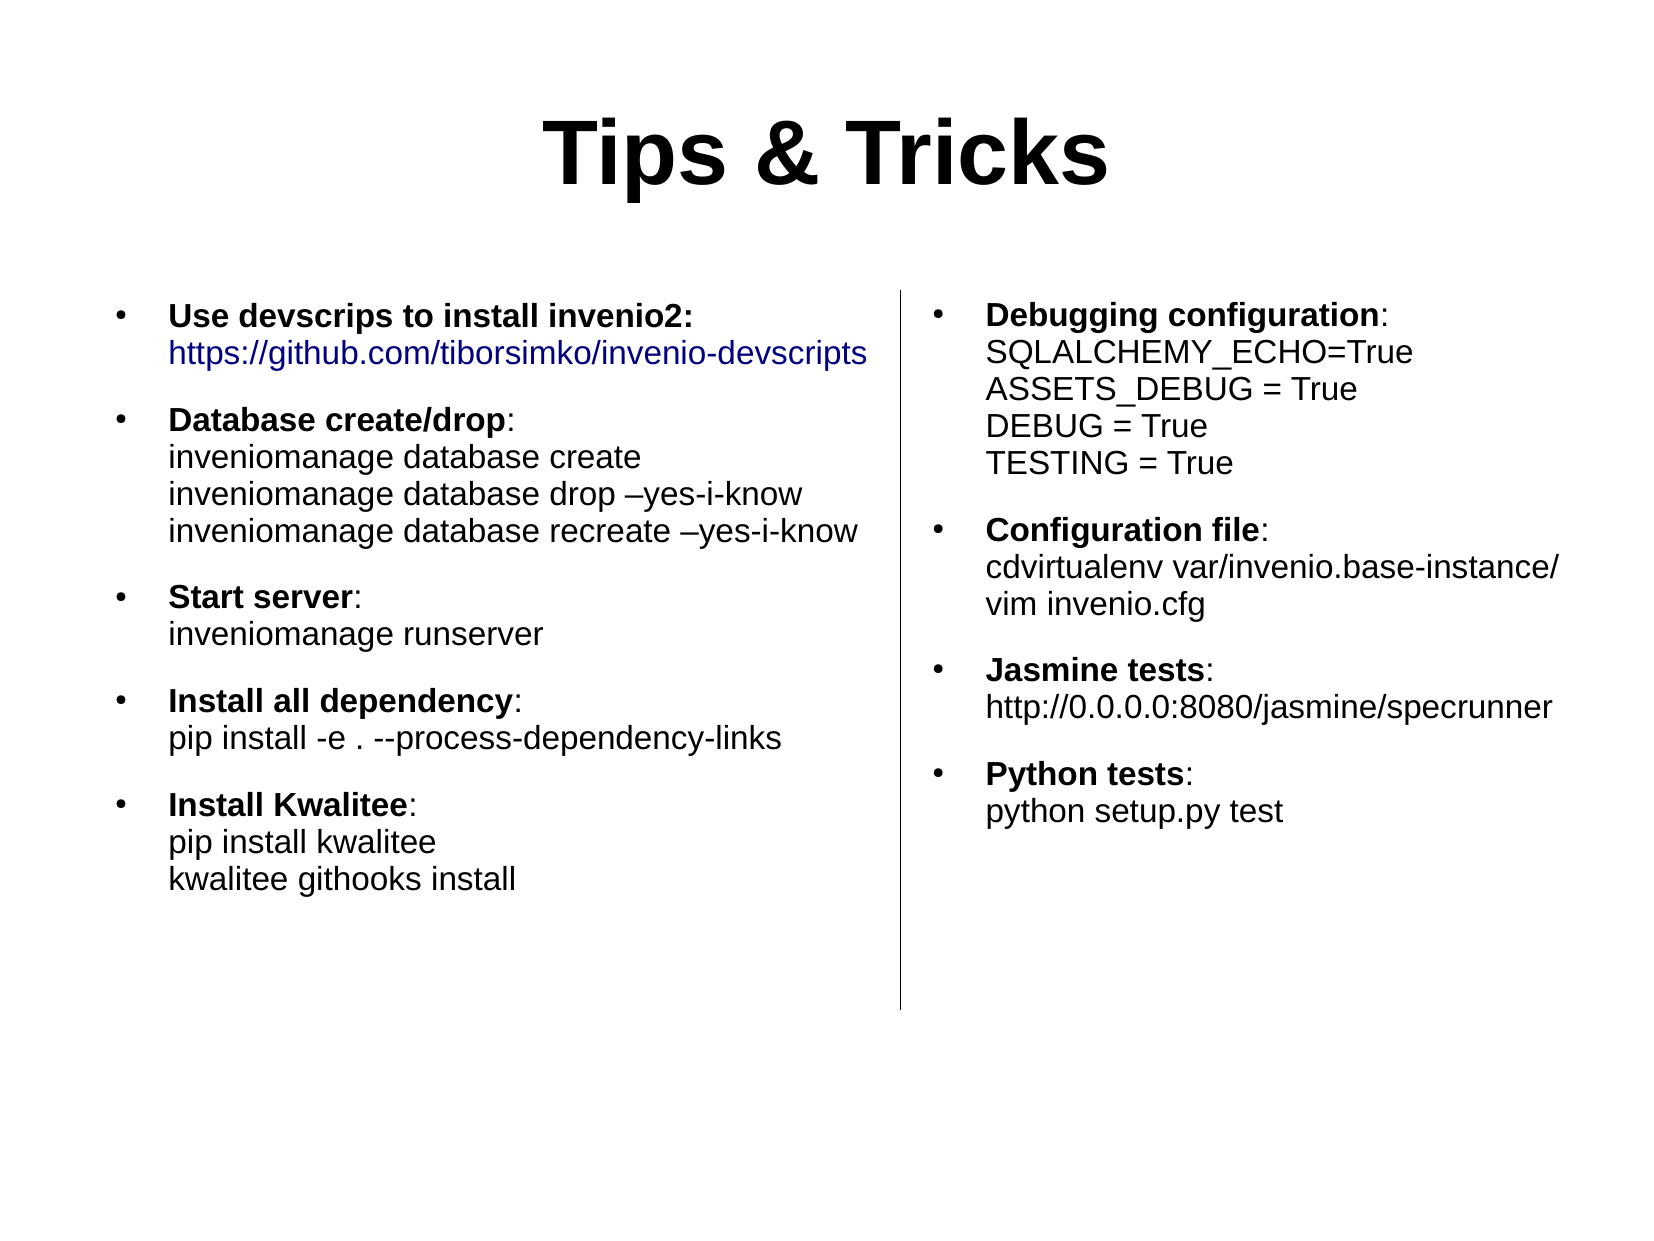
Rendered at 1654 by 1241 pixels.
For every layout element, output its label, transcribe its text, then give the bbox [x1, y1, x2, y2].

title Tips & Tricks [82, 49, 1571, 257]
text_box Use devscrips to install invenio2: https://github.com/tiborsimko/invenio-devscripts Database create/drop: inveniomanage database create inveniomanage database drop –yes-i-know inveniomanage database recreate –yes-i-know Start server: inveniomanage runserver Install all dependency: pip install -e . --process-dependency-links Install Kwalitee: pip install kwalitee kwalitee githooks install [82, 290, 1571, 1216]
text_box Debugging configuration: SQLALCHEMY_ECHO=True ASSETS_DEBUG = True DEBUG = True TESTING = True Configuration file: cdvirtualenv var/invenio.base-instance/ vim invenio.cfg Jasmine tests: http://0.0.0.0:8080/jasmine/specrunner Python tests: python setup.py test [900, 289, 1576, 1022]
